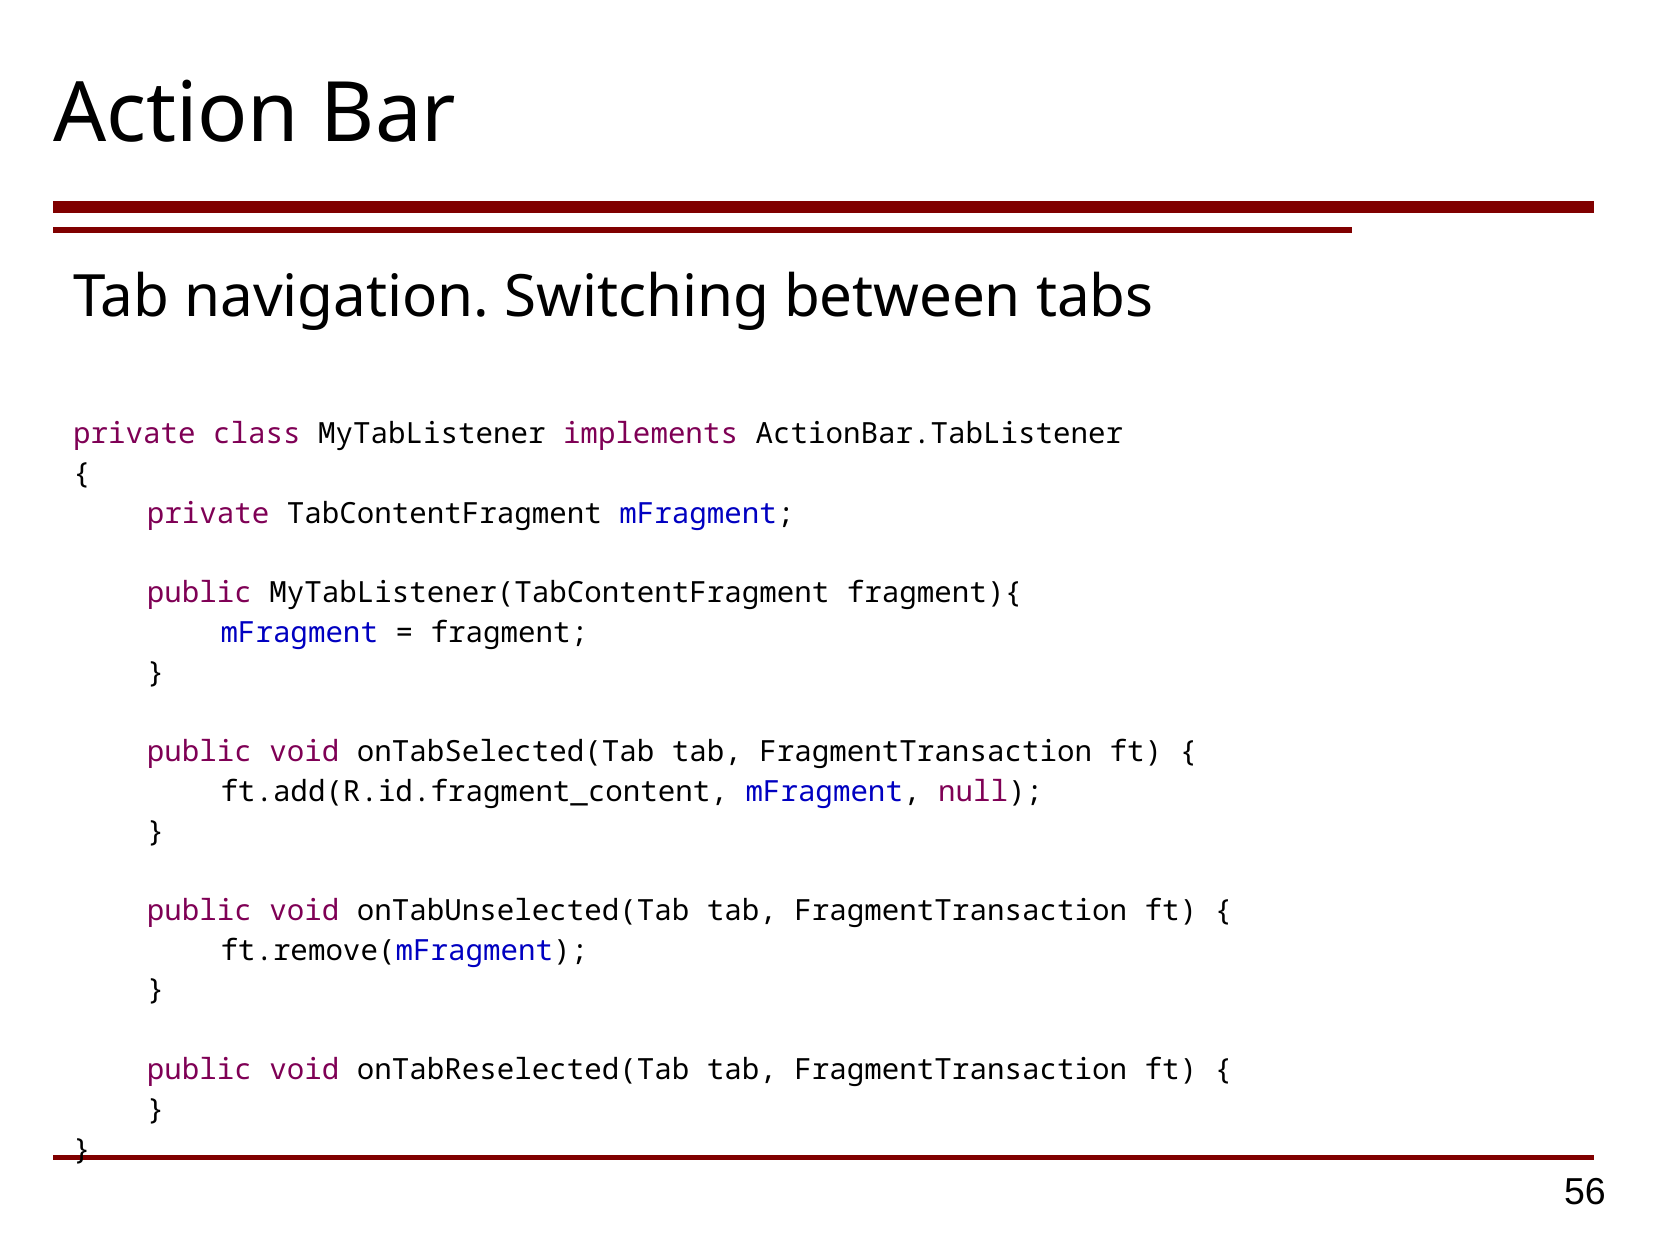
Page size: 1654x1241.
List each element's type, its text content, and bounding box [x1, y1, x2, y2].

subtitle Action Bar [53, 48, 1542, 172]
text_box <número> [35, 1163, 1654, 1221]
text_box Tab navigation. Switching between tabs private class MyTabListener implements ActionBar.TabListener { private TabContentFragment mFragment; public MyTabListener(TabContentFragment fragment){ mFragment = fragment; } public void onTabSelected(Tab tab, FragmentTransaction ft) { ft.add(R.id.fragment_content, mFragment, null); } public void onTabUnselected(Tab tab, FragmentTransaction ft) { ft.remove(mFragment); } public void onTabReselected(Tab tab, FragmentTransaction ft) { } } [58, 246, 1588, 1205]
